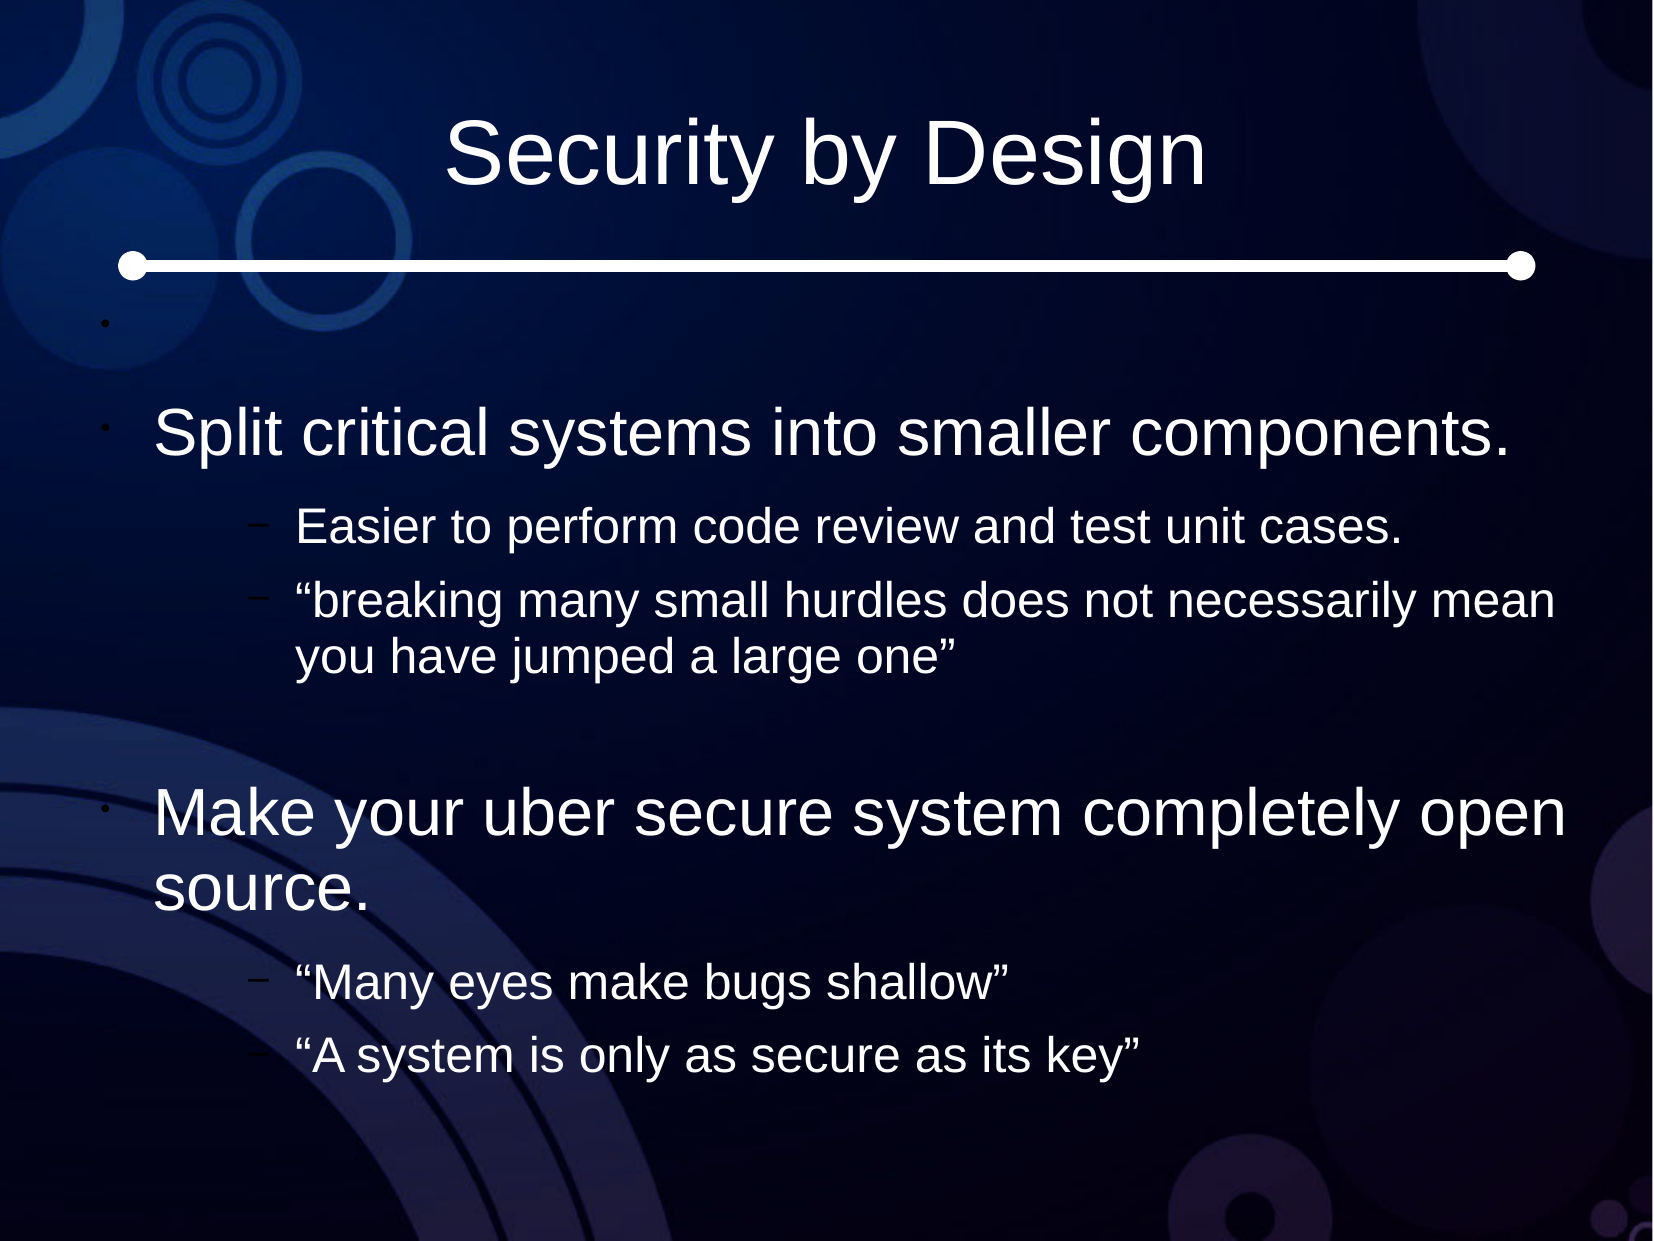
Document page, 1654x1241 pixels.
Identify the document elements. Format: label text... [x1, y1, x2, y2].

picture [0, 0, 1653, 1241]
title Security by Design [82, 49, 1571, 257]
list Split critical systems into smaller components. Easier to perform code review and test unit cases. “breaking many small hurdles does not necessarily mean you have jumped a large one” Make your uber secure system completely open source. “Many eyes make bugs shallow” “A system is only as secure as its key” [82, 290, 1571, 1094]
